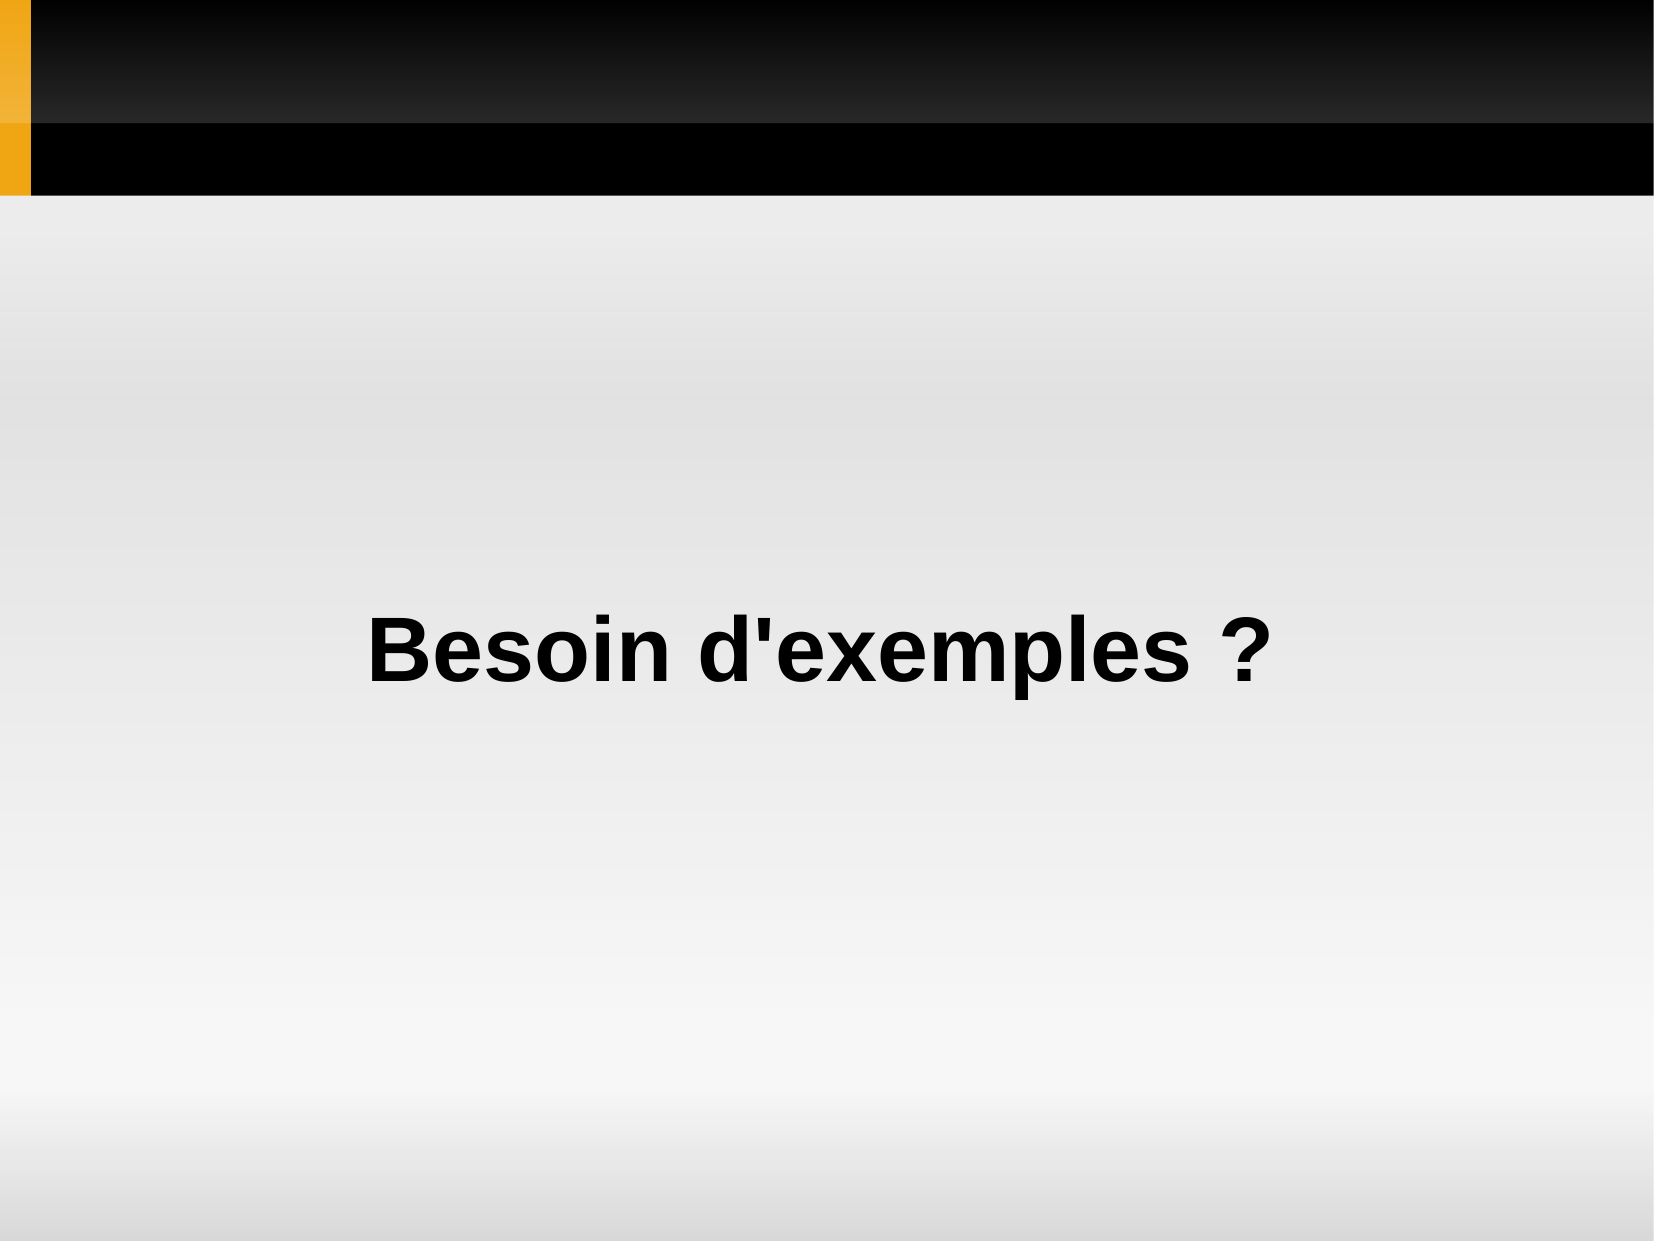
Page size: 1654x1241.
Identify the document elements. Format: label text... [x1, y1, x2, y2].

title Besoin d'exemples ? [76, 545, 1565, 754]
picture [0, 0, 1654, 1241]
